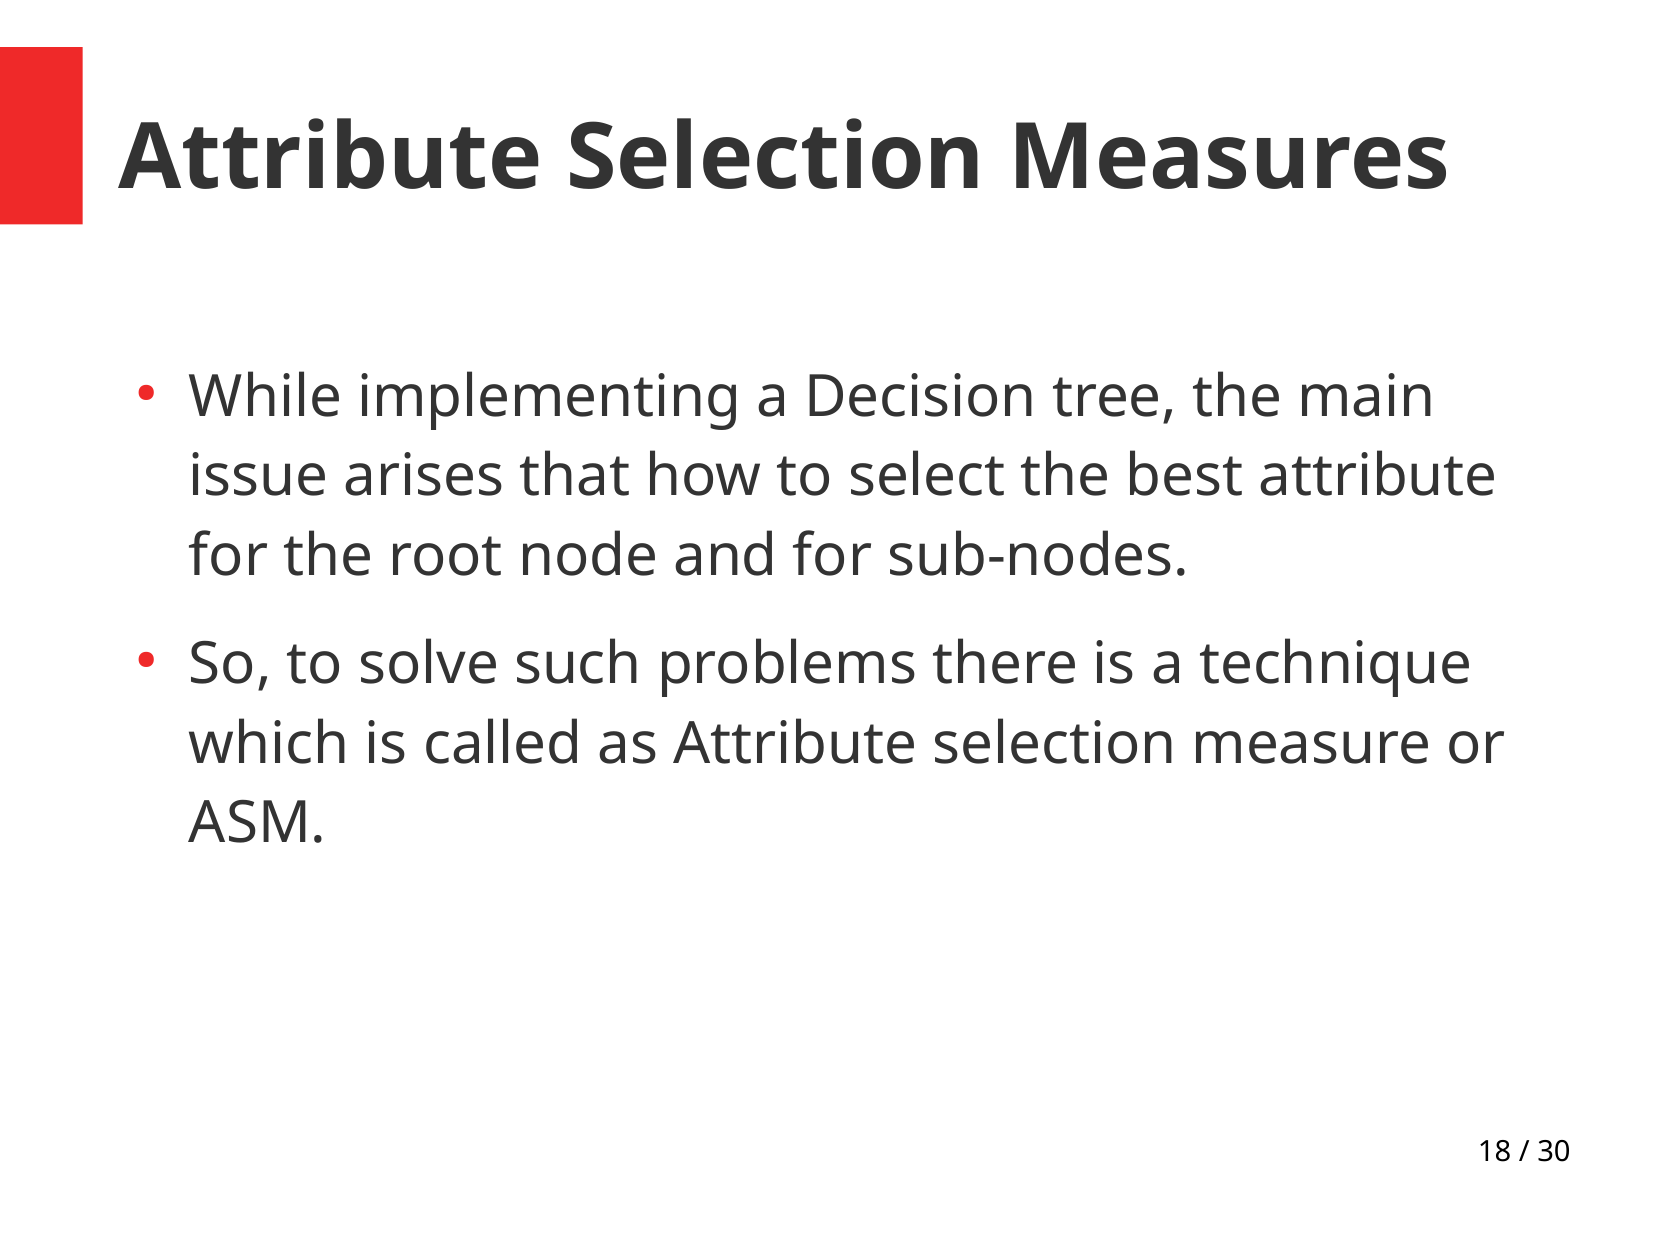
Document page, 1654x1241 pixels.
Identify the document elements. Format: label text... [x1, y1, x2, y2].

list While implementing a Decision tree, the main issue arises that how to select the best attribute for the root node and for sub-nodes. So, to solve such problems there is a technique which is called as Attribute selection measure or ASM. [118, 354, 1536, 1074]
title Attribute Selection Measures [118, 49, 1571, 257]
